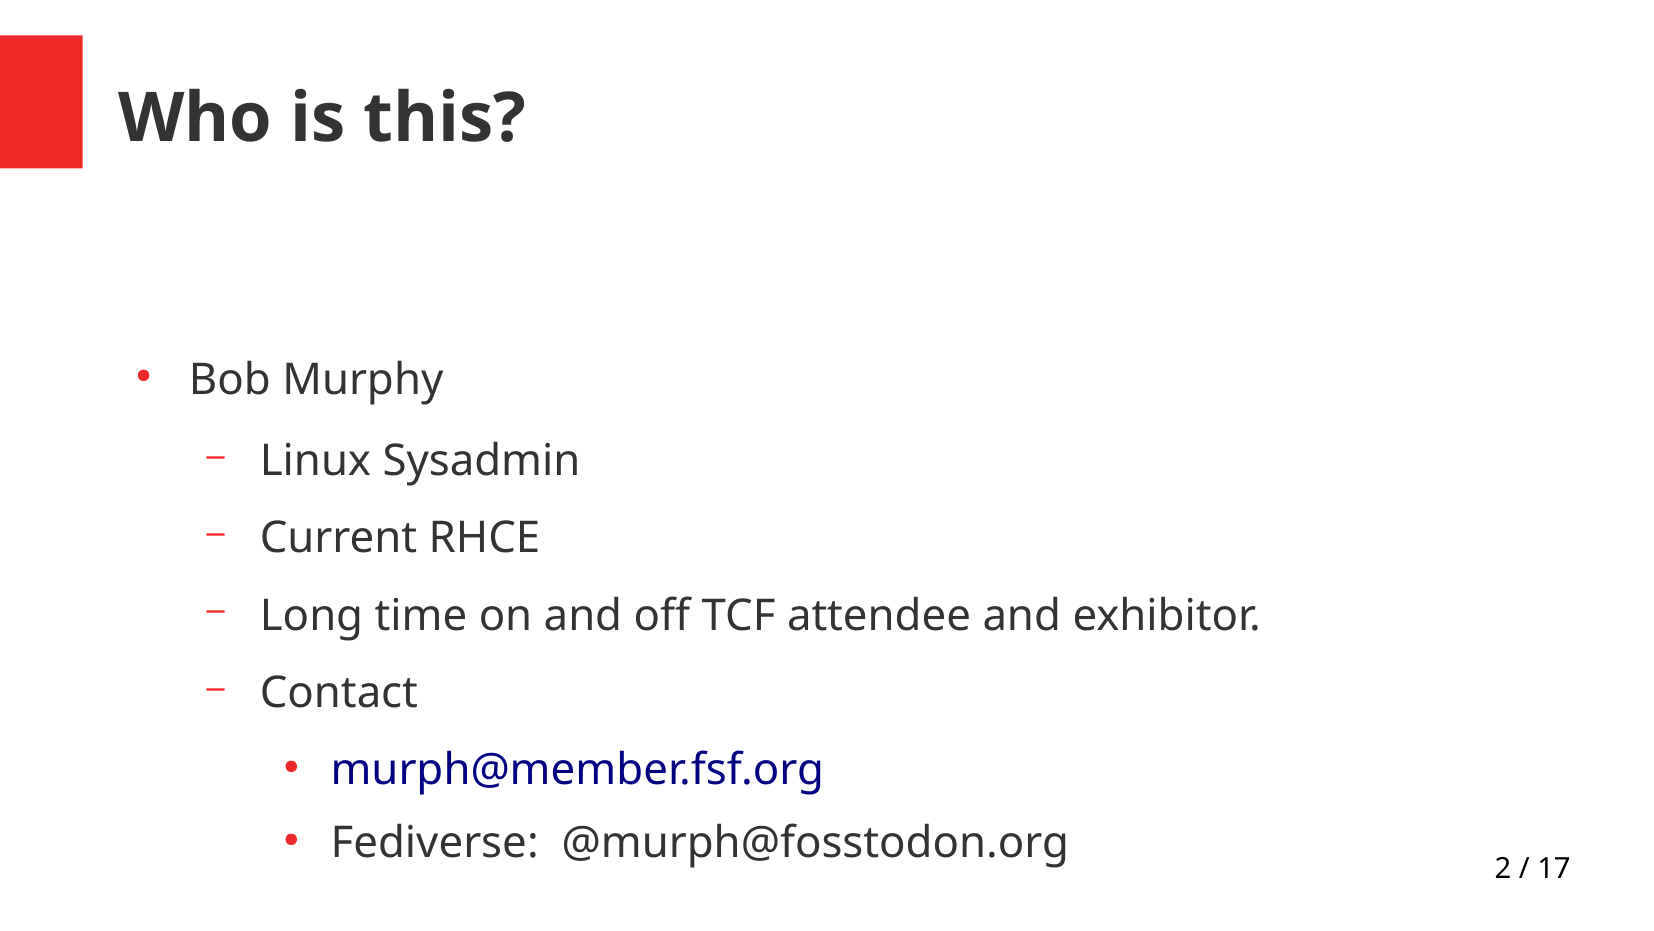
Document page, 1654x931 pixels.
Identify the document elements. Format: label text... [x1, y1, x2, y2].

list Bob Murphy Linux Sysadmin Current RHCE Long time on and off TCF attendee and exhibitor. Contact murph@member.fsf.org Fediverse: @murph@fosstodon.org [118, 265, 1536, 806]
title Who is this? [118, 37, 1571, 193]
